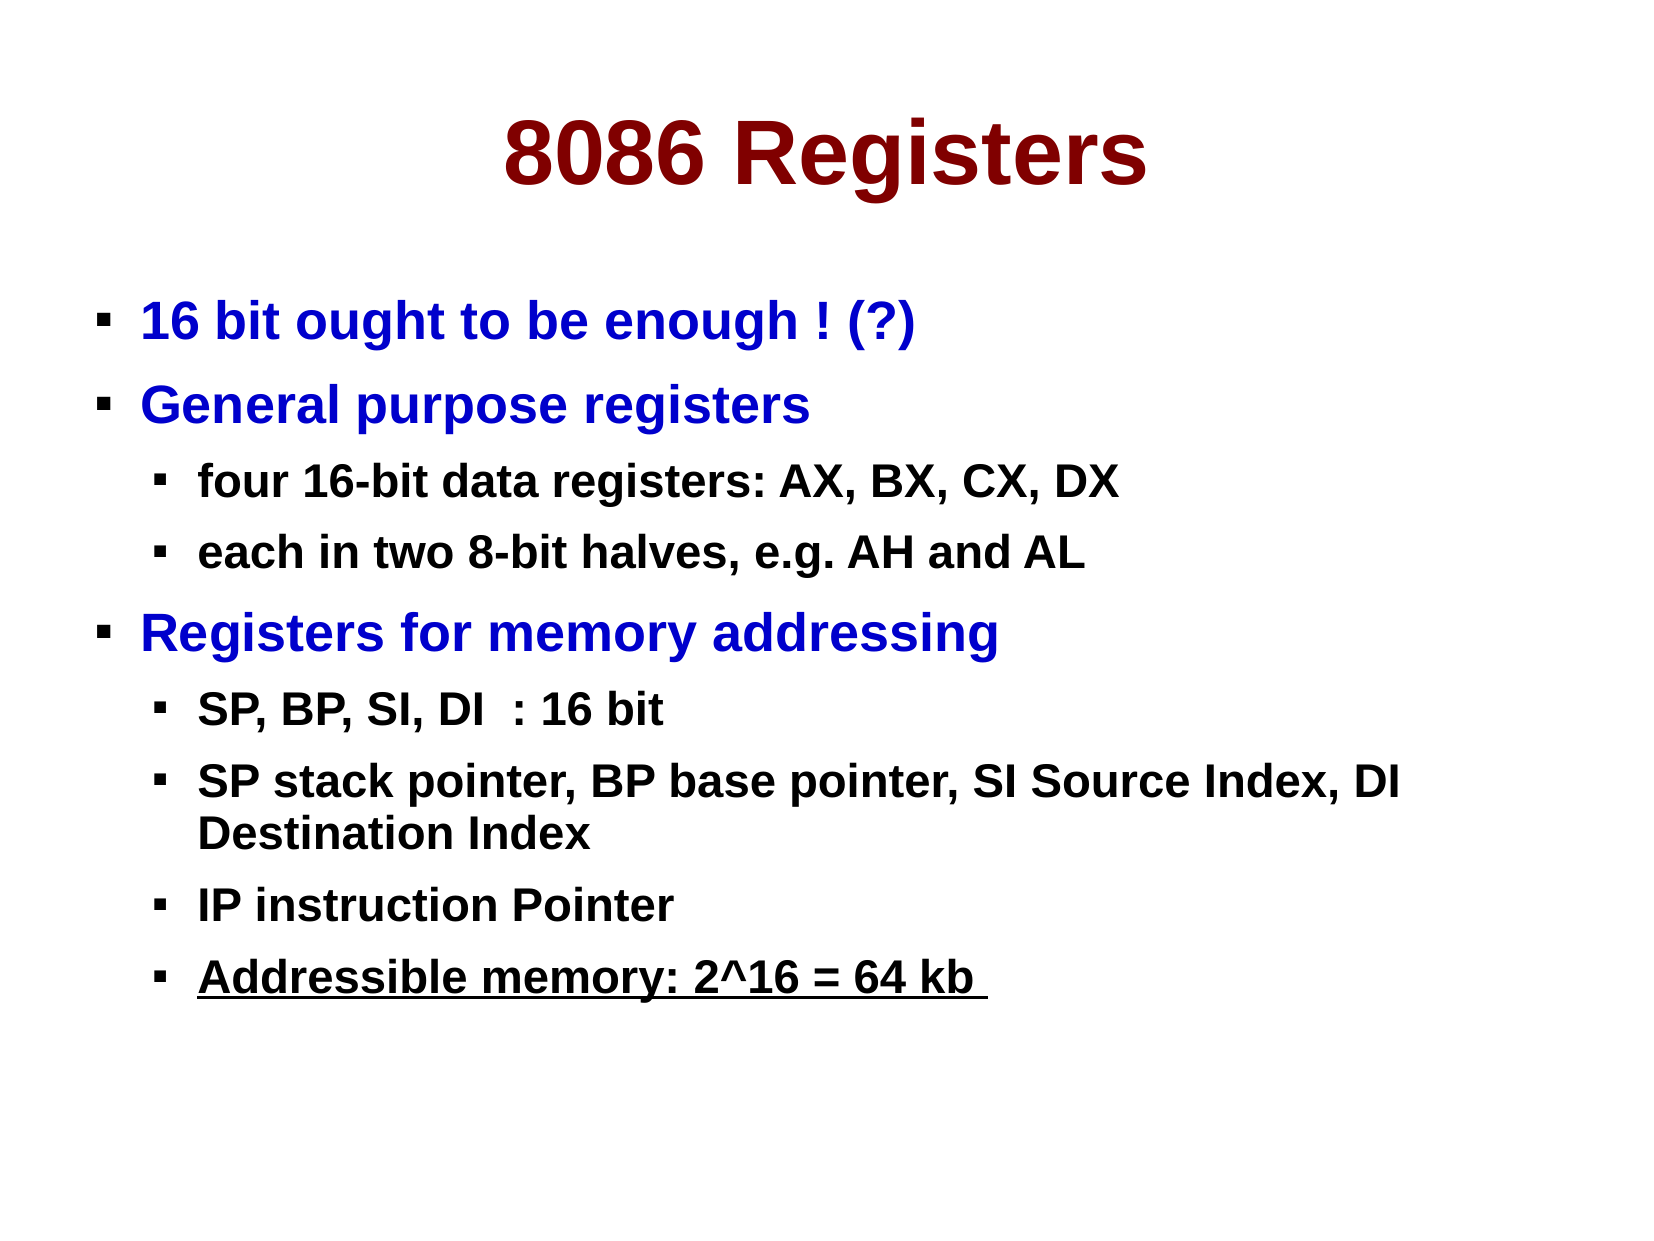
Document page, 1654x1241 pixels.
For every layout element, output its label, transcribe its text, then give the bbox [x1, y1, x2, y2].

list 16 bit ought to be enough ! (?) General purpose registers four 16-bit data registers: AX, BX, CX, DX each in two 8-bit halves, e.g. AH and AL Registers for memory addressing SP, BP, SI, DI : 16 bit SP stack pointer, BP base pointer, SI Source Index, DI Destination Index IP instruction Pointer Addressible memory: 2^16 = 64 kb [82, 290, 1571, 1010]
title 8086 Registers [82, 49, 1571, 257]
